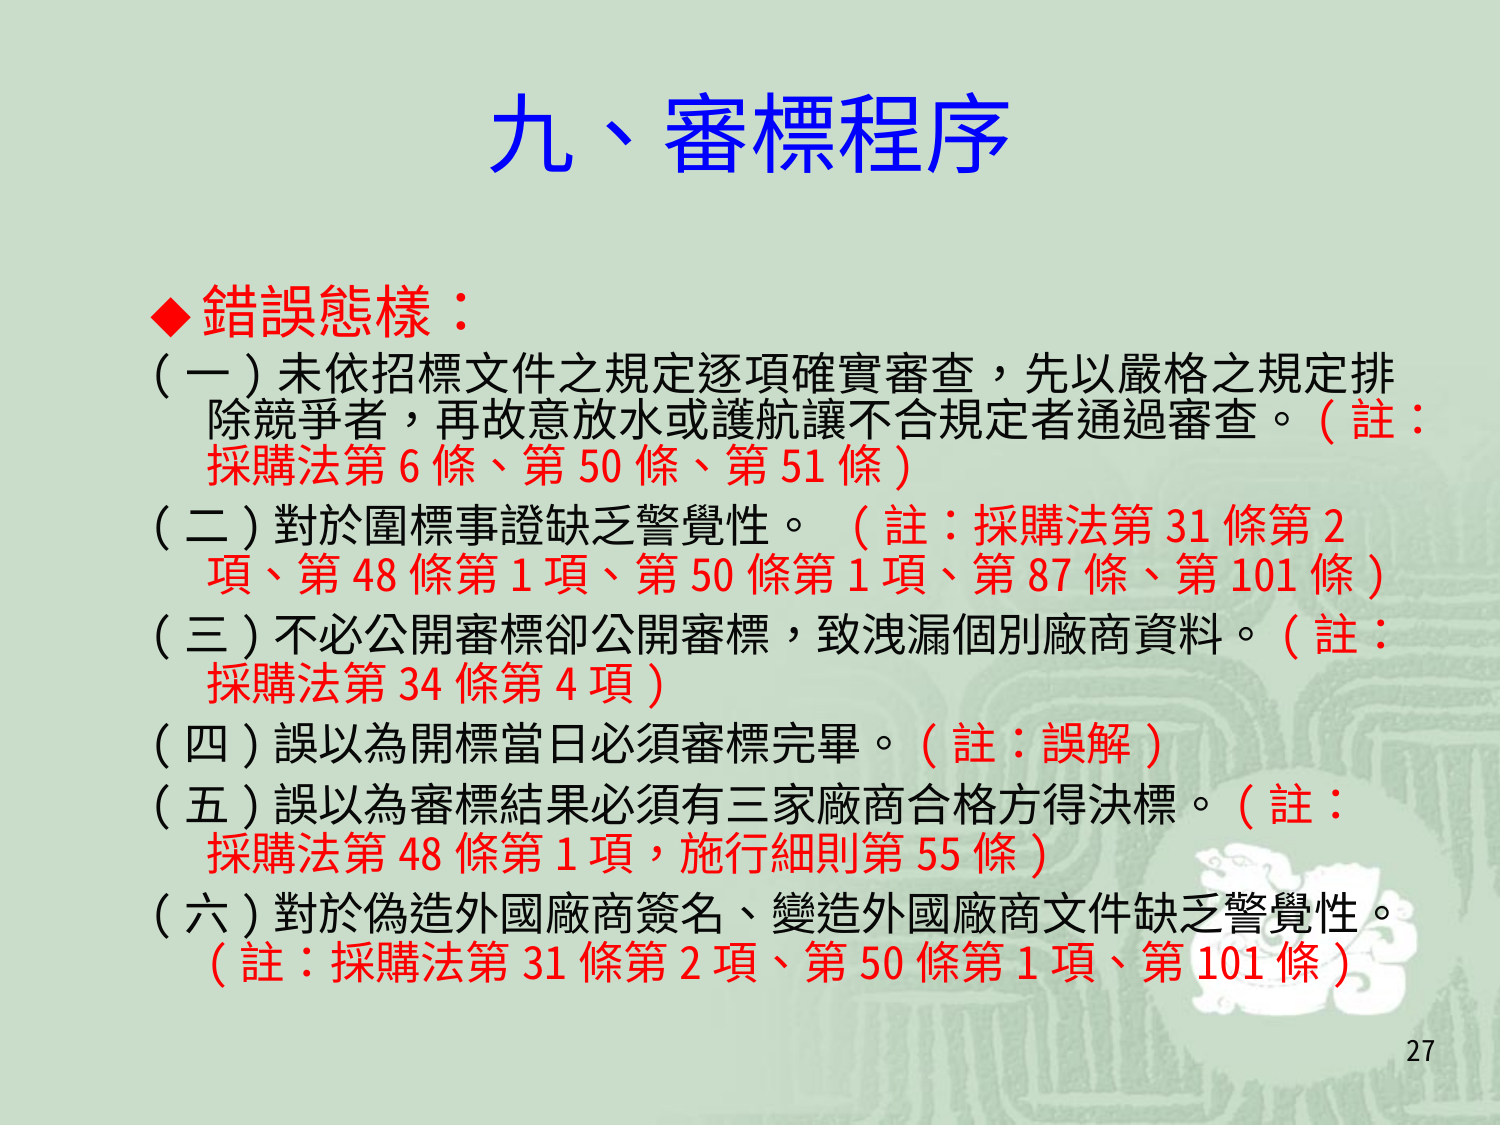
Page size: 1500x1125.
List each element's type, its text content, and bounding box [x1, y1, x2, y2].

picture [0, 0, 1500, 1125]
text_box <編號> [1074, 1024, 1451, 1103]
list ◆錯誤態樣： (一)未依招標文件之規定逐項確實審查，先以嚴格之規定排除競爭者，再故意放水或護航讓不合規定者通過審查。(註：採購法第6條、第50條、第51條) (二)對於圍標事證缺乏警覺性。 (註：採購法第31條第2項、第48條第1項、第50條第1項、第87條、第101條) (三)不必公開審標卻公開審標，致洩漏個別廠商資料。(註：採購法第34條第4項) (四)誤以為開標當日必須審標完畢。(註：誤解) (五)誤以為審標結果必須有三家廠商合格方得決標。(註：採購法第48條第1項，施行細則第55條) (六)對於偽造外國廠商簽名、變造外國廠商文件缺乏警覺性。(註：採購法第31條第2項、第50條第1項、第101條) [135, 278, 1411, 1019]
title 九、審標程序 [49, 37, 1451, 225]
